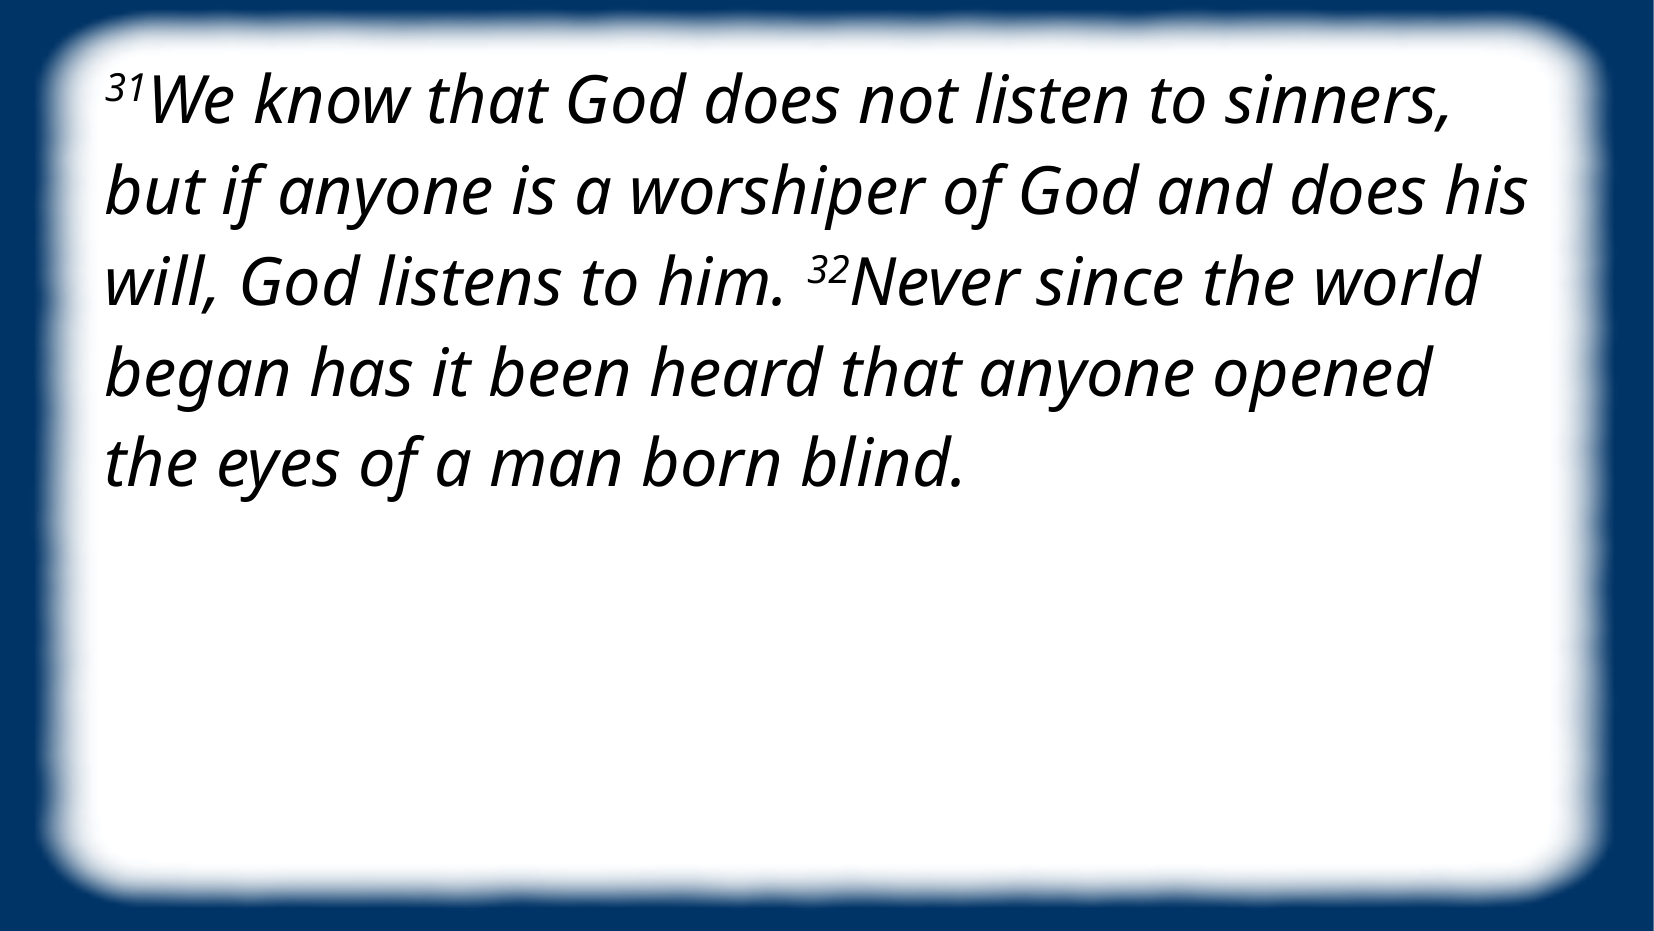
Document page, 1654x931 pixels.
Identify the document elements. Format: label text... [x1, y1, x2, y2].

picture [0, 0, 1654, 931]
text_box 31We know that God does not listen to sinners, but if anyone is a worshiper of God and does his will, God listens to him. 32Never since the world began has it been heard that anyone opened the eyes of a man born blind. [90, 45, 1561, 504]
